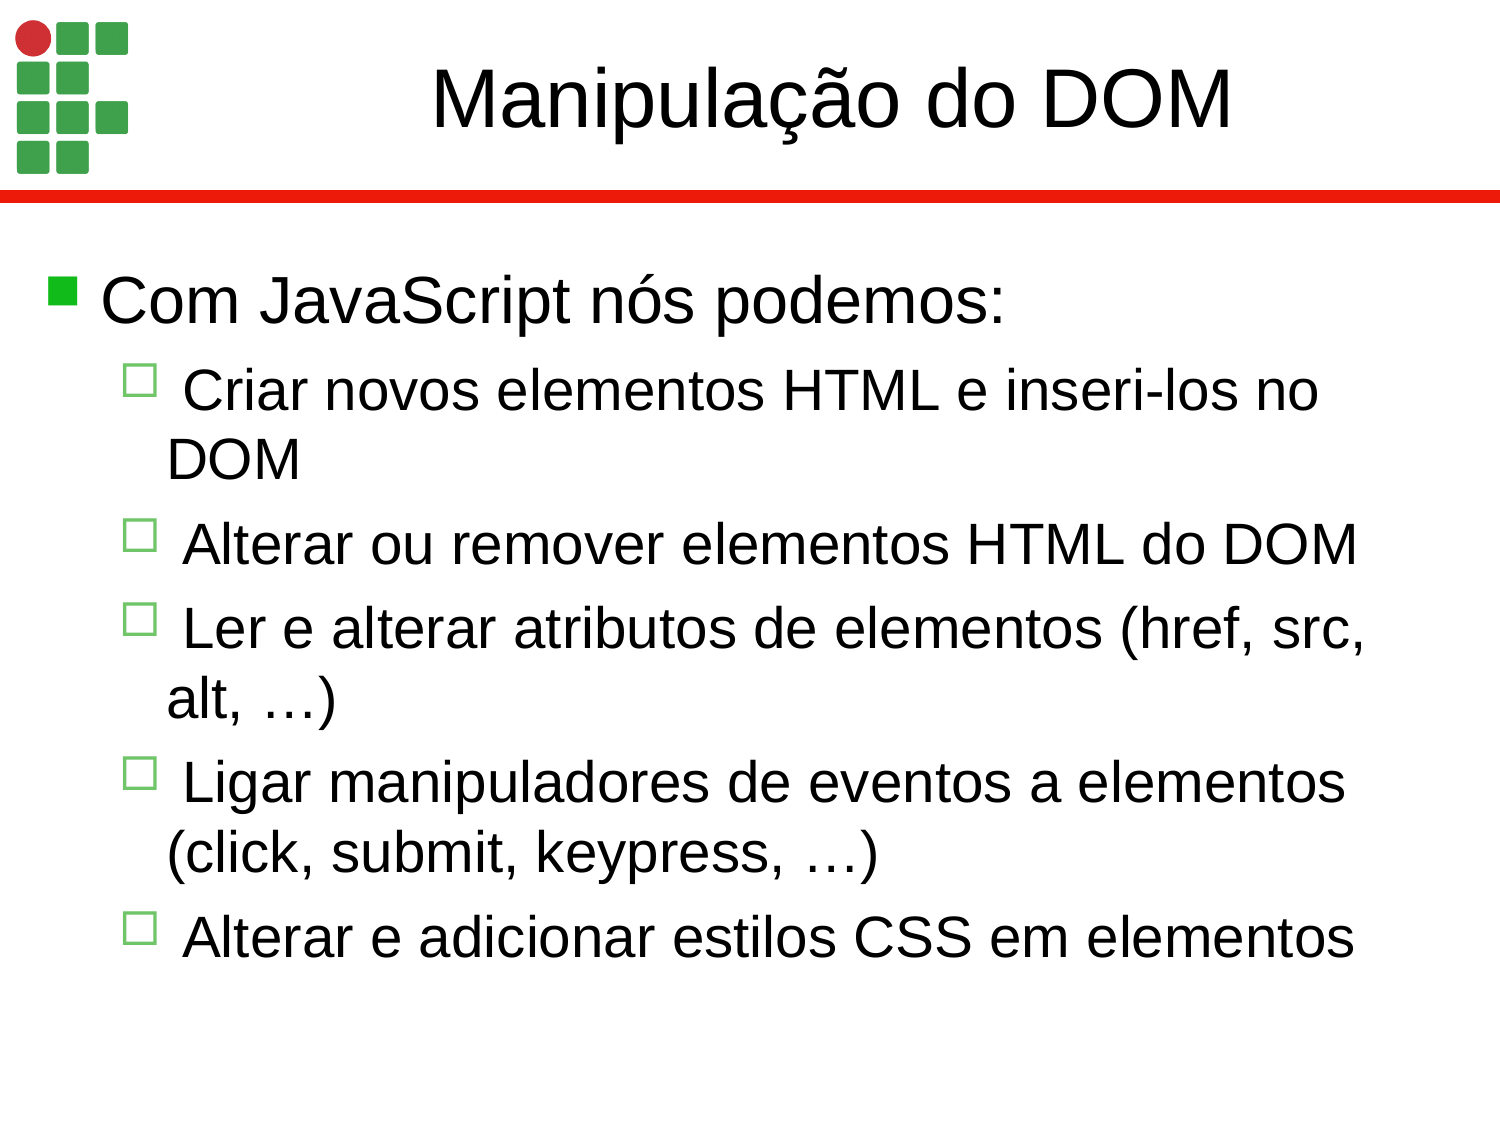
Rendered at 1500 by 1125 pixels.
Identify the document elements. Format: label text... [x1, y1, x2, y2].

list Com JavaScript nós podemos: Criar novos elementos HTML e inseri-los no DOM Alterar ou remover elementos HTML do DOM Ler e alterar atributos de elementos (href, src, alt, …) Ligar manipuladores de eventos a elementos (click, submit, keypress, …) Alterar e adicionar estilos CSS em elementos [29, 207, 1471, 1087]
picture [14, 16, 130, 178]
title Manipulação do DOM [165, 0, 1500, 202]
